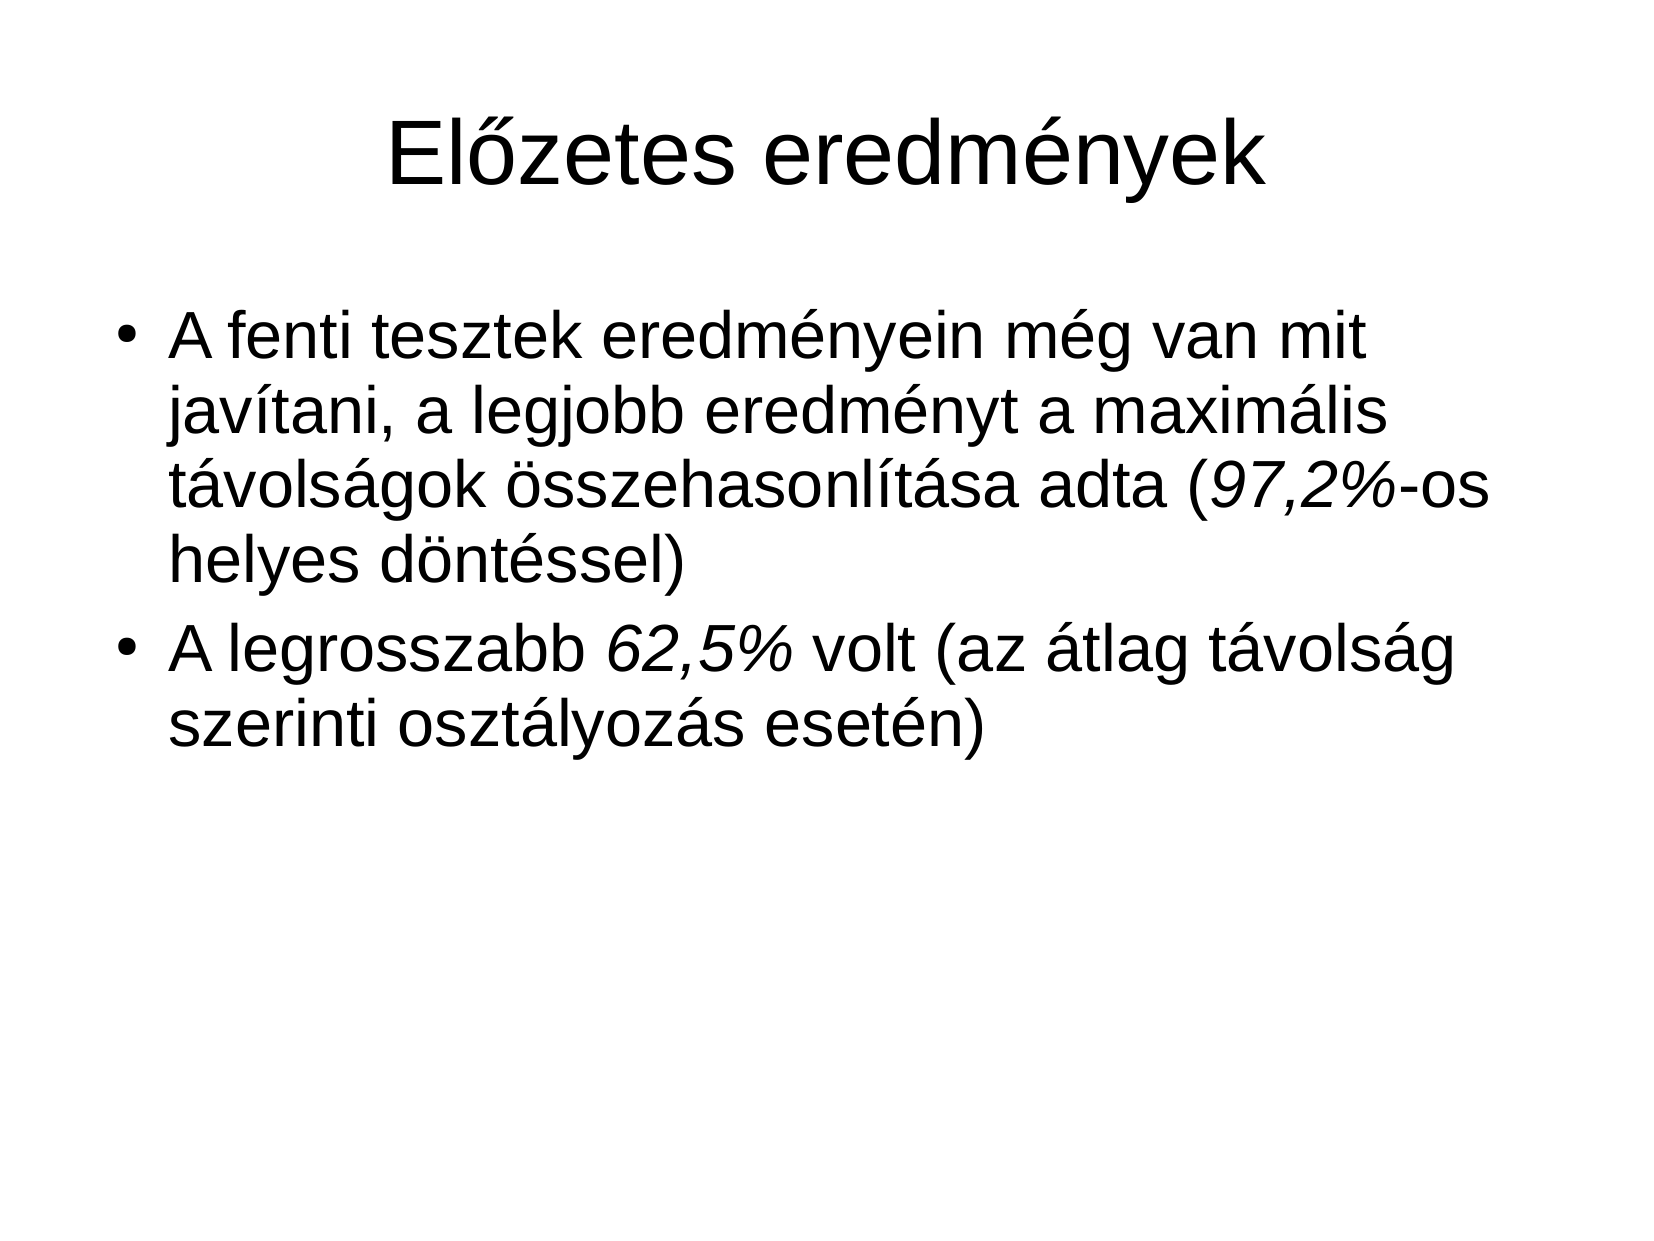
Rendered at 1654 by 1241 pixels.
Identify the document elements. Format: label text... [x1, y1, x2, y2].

title Előzetes eredmények [82, 49, 1571, 257]
list A fenti tesztek eredményein még van mit javítani, a legjobb eredményt a maximális távolságok összehasonlítása adta (97,2%-os helyes döntéssel) A legrosszabb 62,5% volt (az átlag távolság szerinti osztályozás esetén) [82, 290, 1571, 1109]
